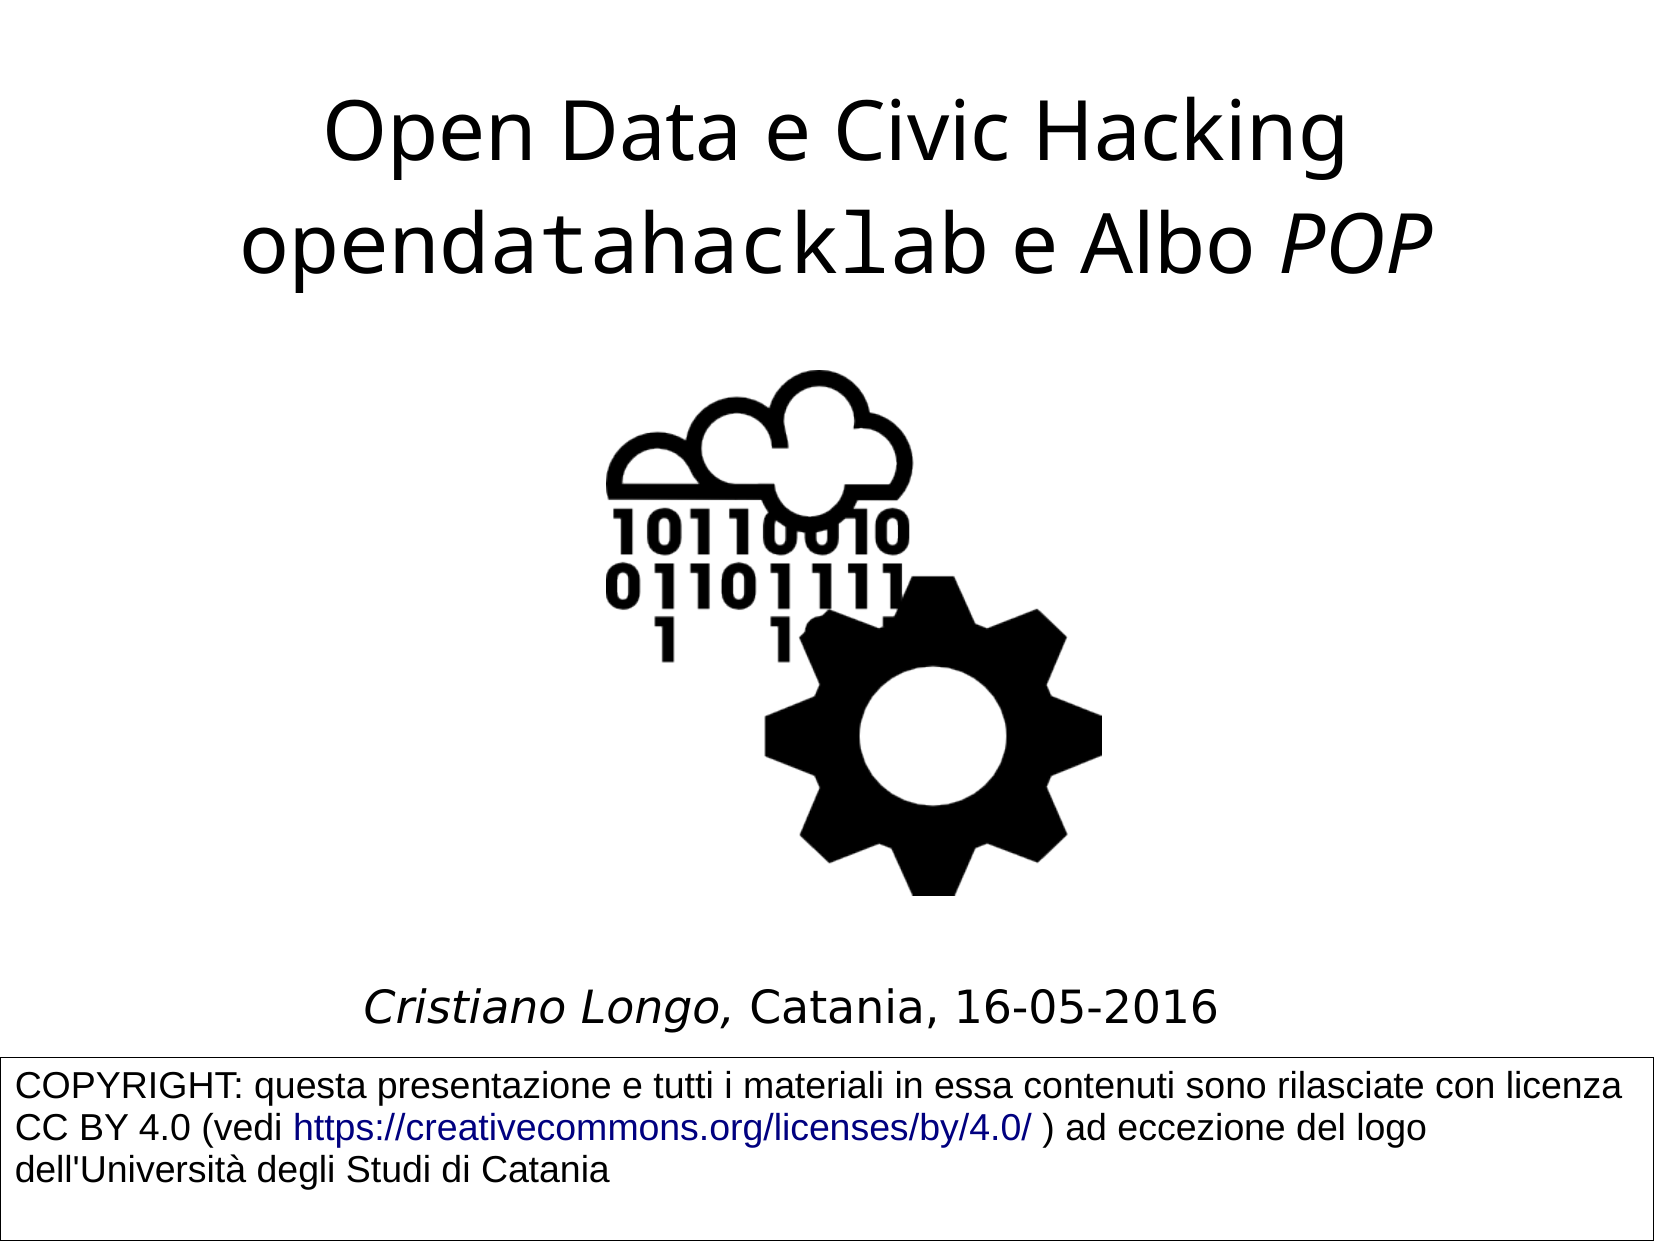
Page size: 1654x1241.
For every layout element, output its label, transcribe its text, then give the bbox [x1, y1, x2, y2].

title Open Data e Civic Hacking opendatahacklab e Albo POP [82, 39, 1591, 331]
picture [606, 370, 1102, 896]
title Cristiano Longo, Catania, 16-05-2016 [37, 905, 1546, 1057]
text_box COPYRIGHT: questa presentazione e tutti i materiali in essa contenuti sono rilasciate con licenza CC BY 4.0 (vedi https://creativecommons.org/licenses/by/4.0/ ) ad eccezione del logo dell'Università degli Studi di Catania [0, 1057, 1654, 1241]
